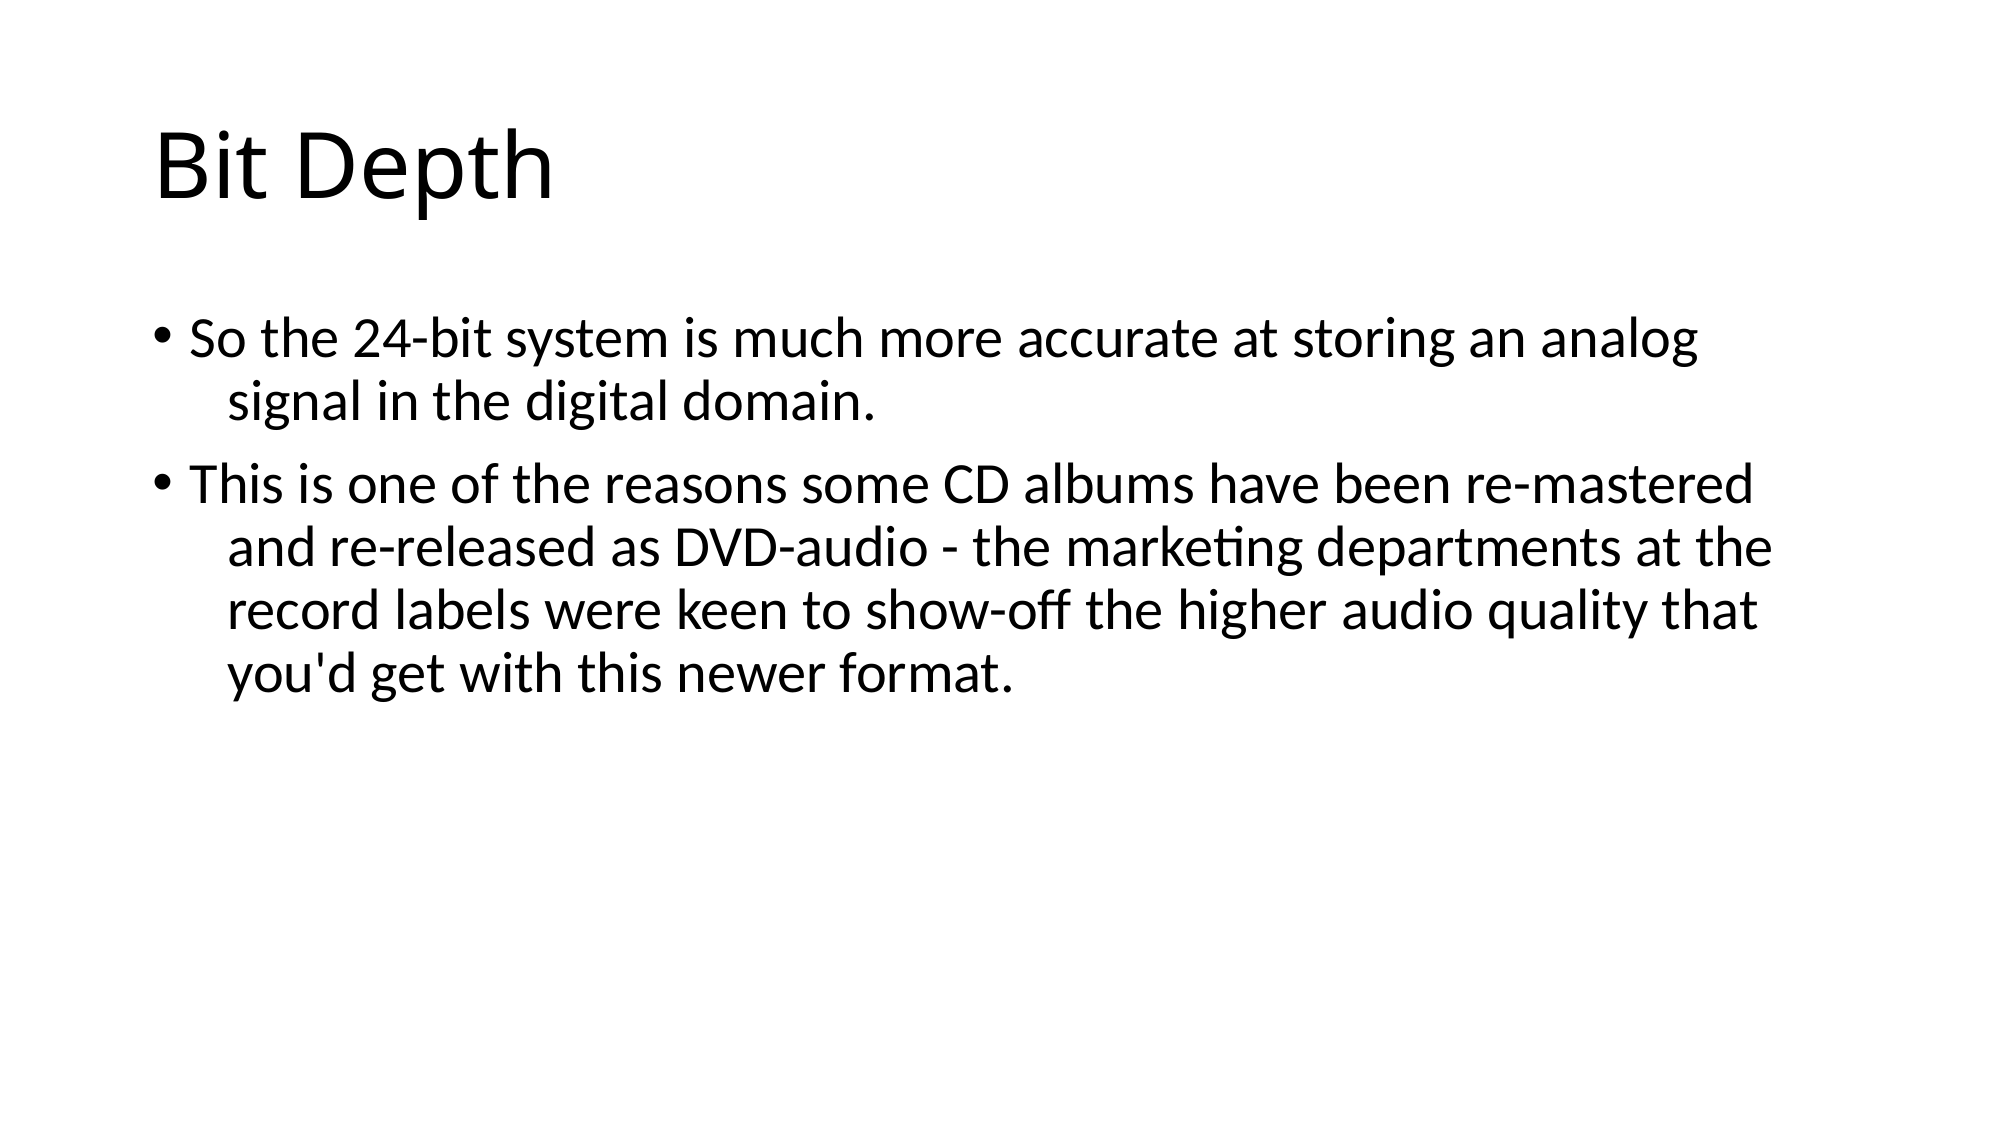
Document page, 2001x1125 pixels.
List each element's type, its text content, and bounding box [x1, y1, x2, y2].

list So the 24-bit system is much more accurate at storing an analog signal in the digital domain. This is one of the reasons some CD albums have been re-mastered and re-released as DVD-audio - the marketing departments at the record labels were keen to show-off the higher audio quality that you'd get with this newer format. [137, 299, 1863, 1014]
title Bit Depth [137, 59, 1863, 278]
